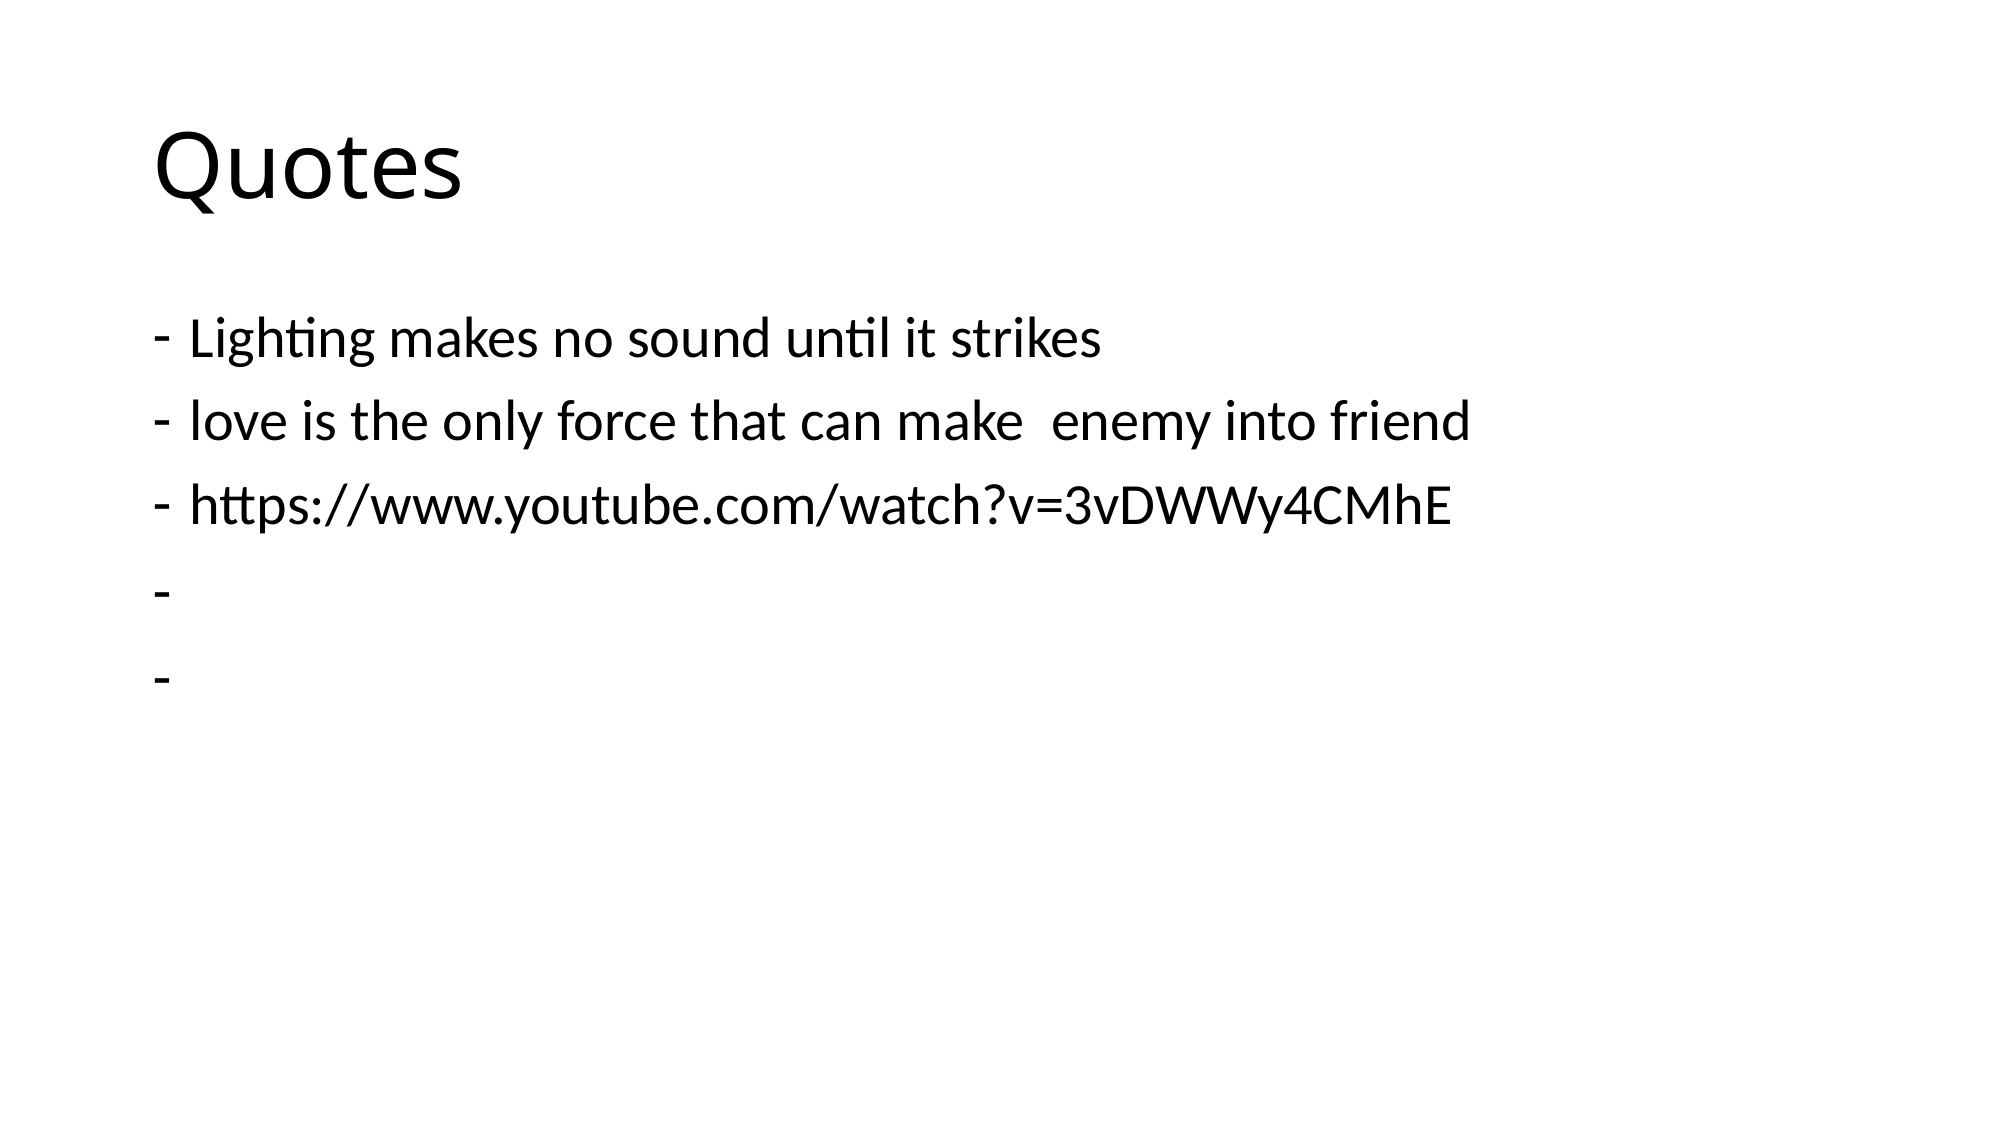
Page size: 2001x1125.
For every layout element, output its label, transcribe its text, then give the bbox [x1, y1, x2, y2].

list Lighting makes no sound until it strikes love is the only force that can make enemy into friend https://www.youtube.com/watch?v=3vDWWy4CMhE [137, 299, 1863, 1014]
title Quotes [137, 59, 1863, 278]
